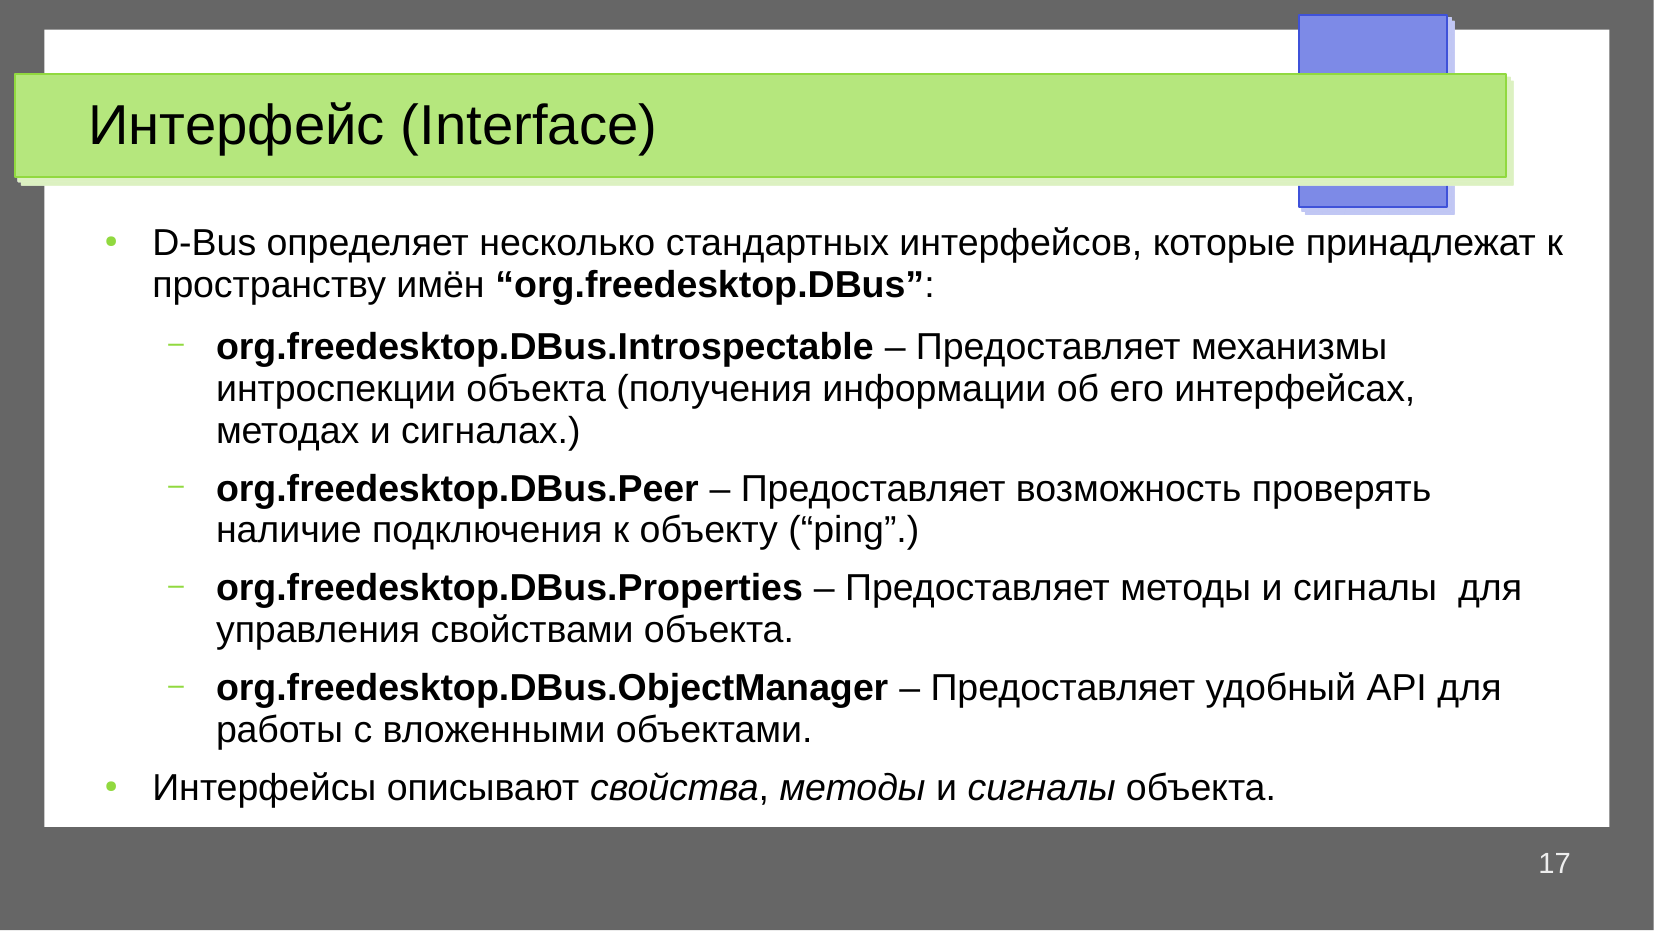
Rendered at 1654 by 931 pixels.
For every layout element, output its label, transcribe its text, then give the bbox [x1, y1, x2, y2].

list D-Bus определяет несколько стандартных интерфейсов, которые принадлежат к пространству имён “org.freedesktop.DBus”: org.freedesktop.DBus.Introspectable – Предоставляет механизмы интроспекции объекта (получения информации об его интерфейсах, методах и сигналах.) org.freedesktop.DBus.Peer – Предоставляет возможность проверять наличие подключения к объекту (“ping”.) org.freedesktop.DBus.Properties – Предоставляет методы и сигналы для управления свойствами объекта. org.freedesktop.DBus.ObjectManager – Предоставляет удобный API для работы с вложенными объектами. Интерфейсы описывают свойства, методы и сигналы объекта. [88, 221, 1565, 813]
title Интерфейс (Interface) [88, 73, 1506, 178]
